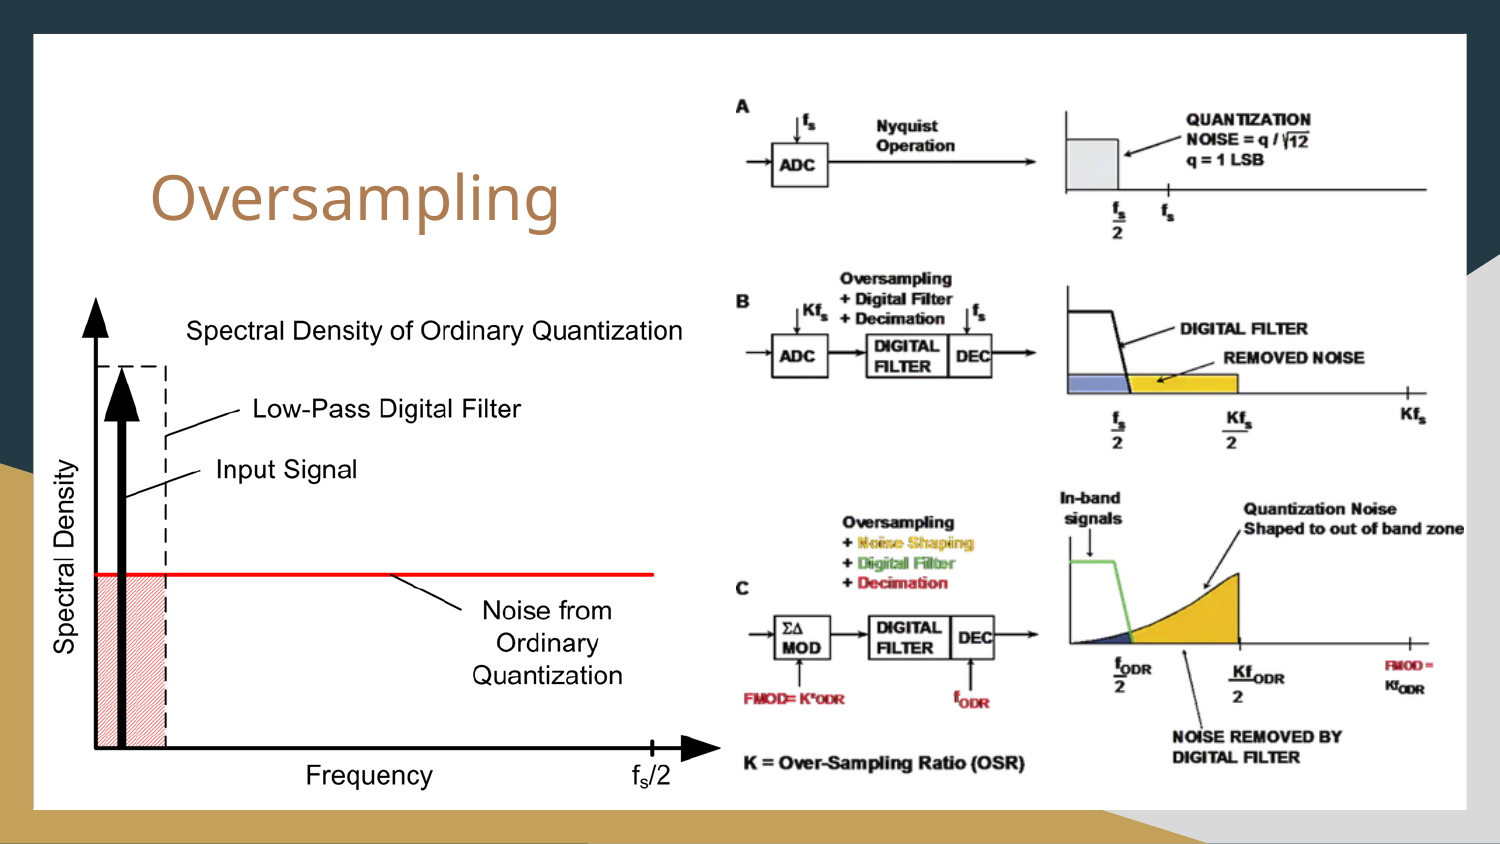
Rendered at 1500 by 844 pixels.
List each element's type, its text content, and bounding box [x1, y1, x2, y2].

picture [736, 95, 1464, 776]
title Oversampling [134, 138, 736, 296]
picture [44, 295, 721, 794]
